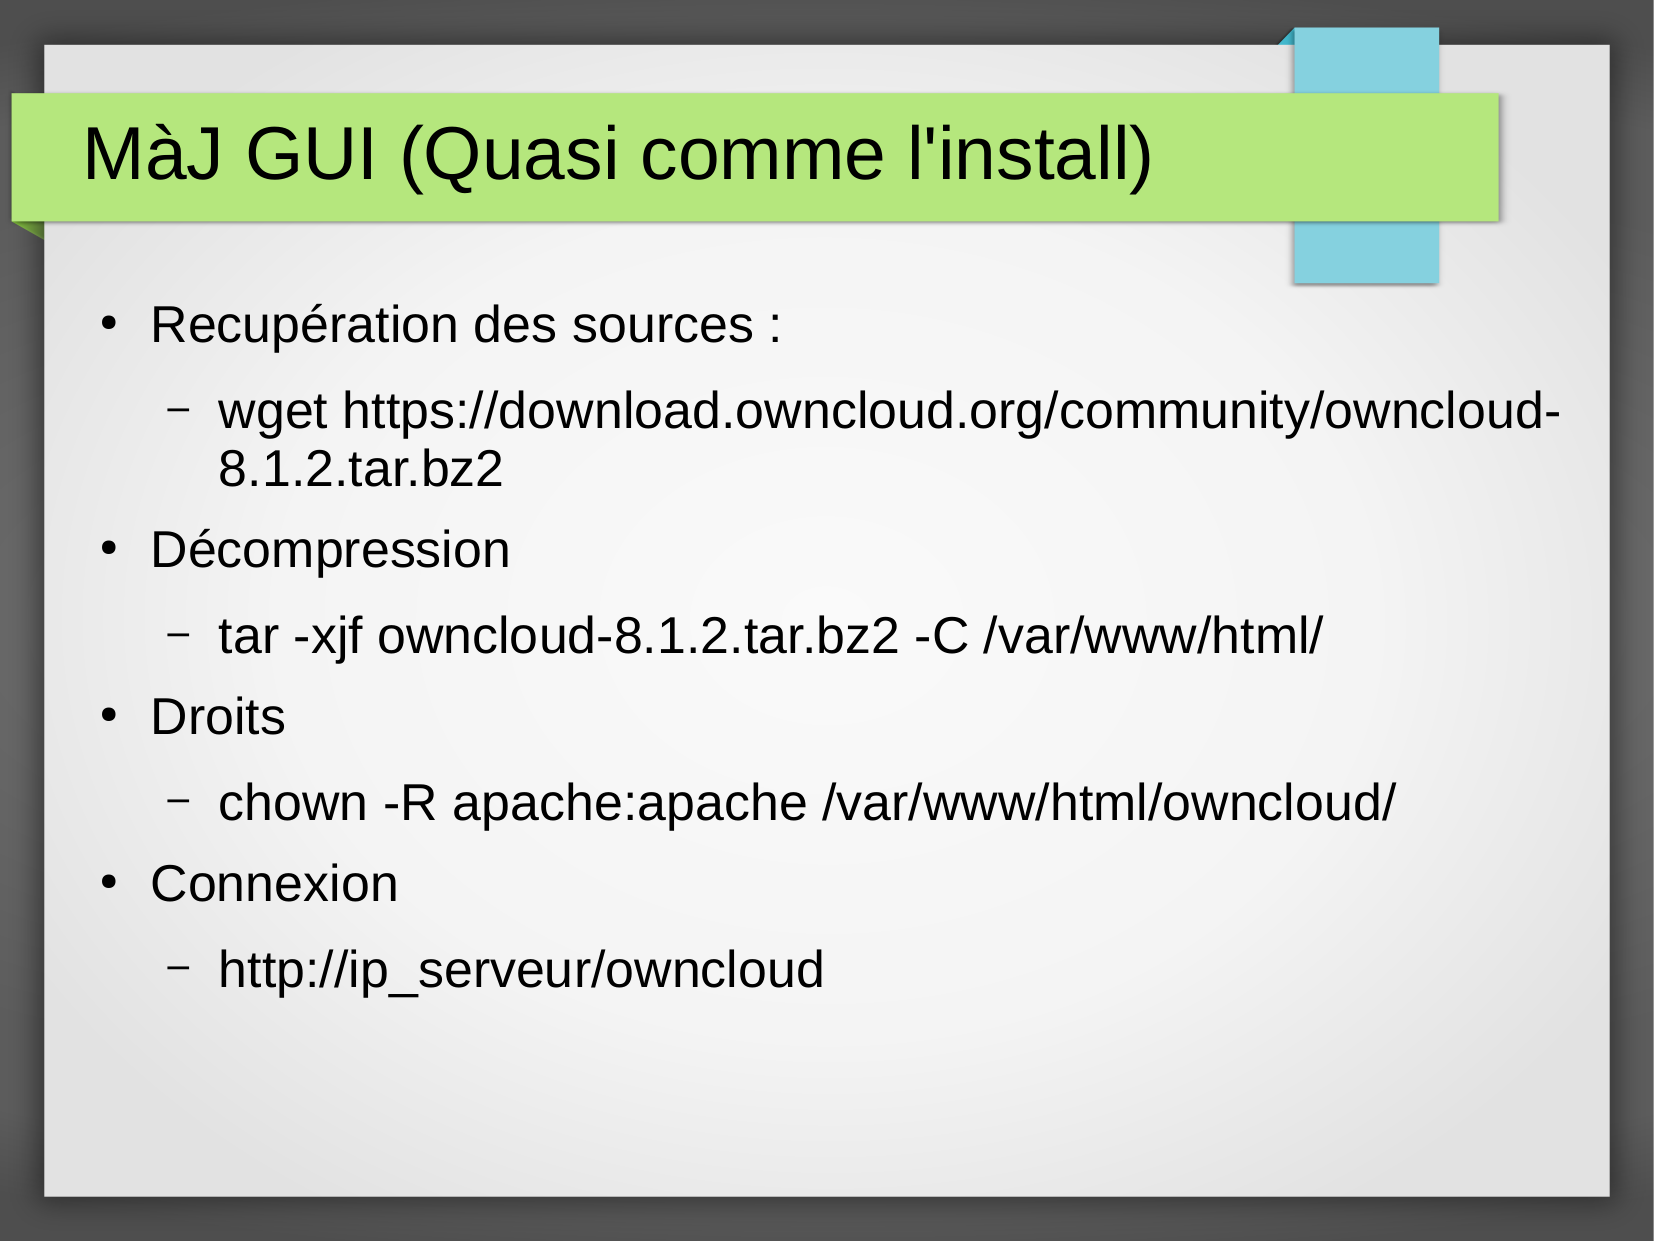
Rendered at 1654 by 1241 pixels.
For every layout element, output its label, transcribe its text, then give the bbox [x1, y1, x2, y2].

picture [0, 0, 1654, 1241]
list Recupération des sources : wget https://download.owncloud.org/community/owncloud-8.1.2.tar.bz2 Décompression tar -xjf owncloud-8.1.2.tar.bz2 -C /var/www/html/ Droits chown -R apache:apache /var/www/html/owncloud/ Connexion http://ip_serveur/owncloud [82, 295, 1571, 1015]
title MàJ GUI (Quasi comme l'install) [82, 94, 1264, 213]
